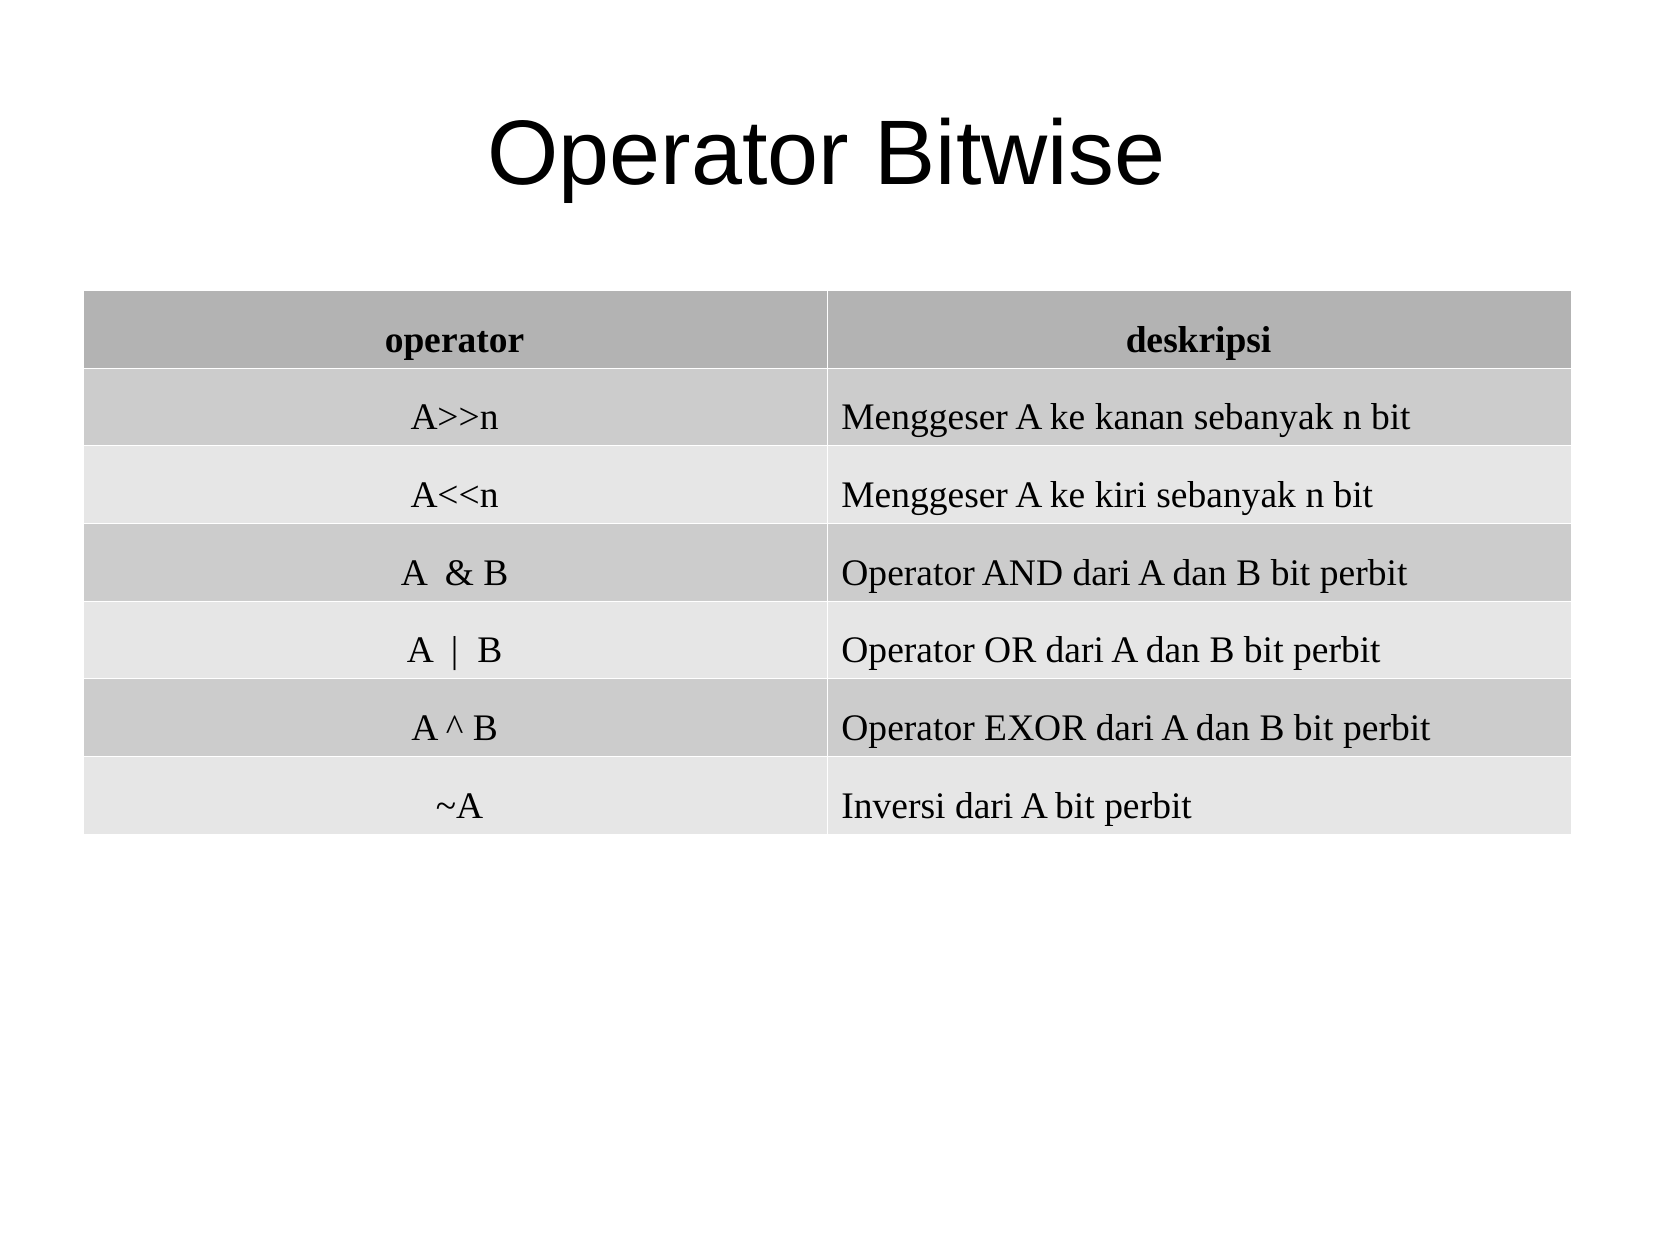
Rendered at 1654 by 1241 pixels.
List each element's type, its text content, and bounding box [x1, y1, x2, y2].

table_cell Menggeser A ke kiri sebanyak n bit [828, 446, 1571, 523]
table_cell ~A [84, 757, 827, 834]
title Operator Bitwise [82, 49, 1571, 257]
table_cell Inversi dari A bit perbit [828, 757, 1571, 834]
table_cell A>>n [84, 369, 827, 445]
table_cell A | B [84, 602, 827, 678]
table_cell Menggeser A ke kanan sebanyak n bit [828, 369, 1571, 445]
table_cell A<<n [84, 446, 827, 523]
table_header deskripsi [828, 291, 1571, 368]
table_cell Operator OR dari A dan B bit perbit [828, 602, 1571, 678]
table_cell A ^ B [84, 679, 827, 756]
table_cell A & B [84, 524, 827, 601]
table_cell Operator AND dari A dan B bit perbit [828, 524, 1571, 601]
table_header operator [84, 291, 827, 368]
table_cell Operator EXOR dari A dan B bit perbit [828, 679, 1571, 756]
